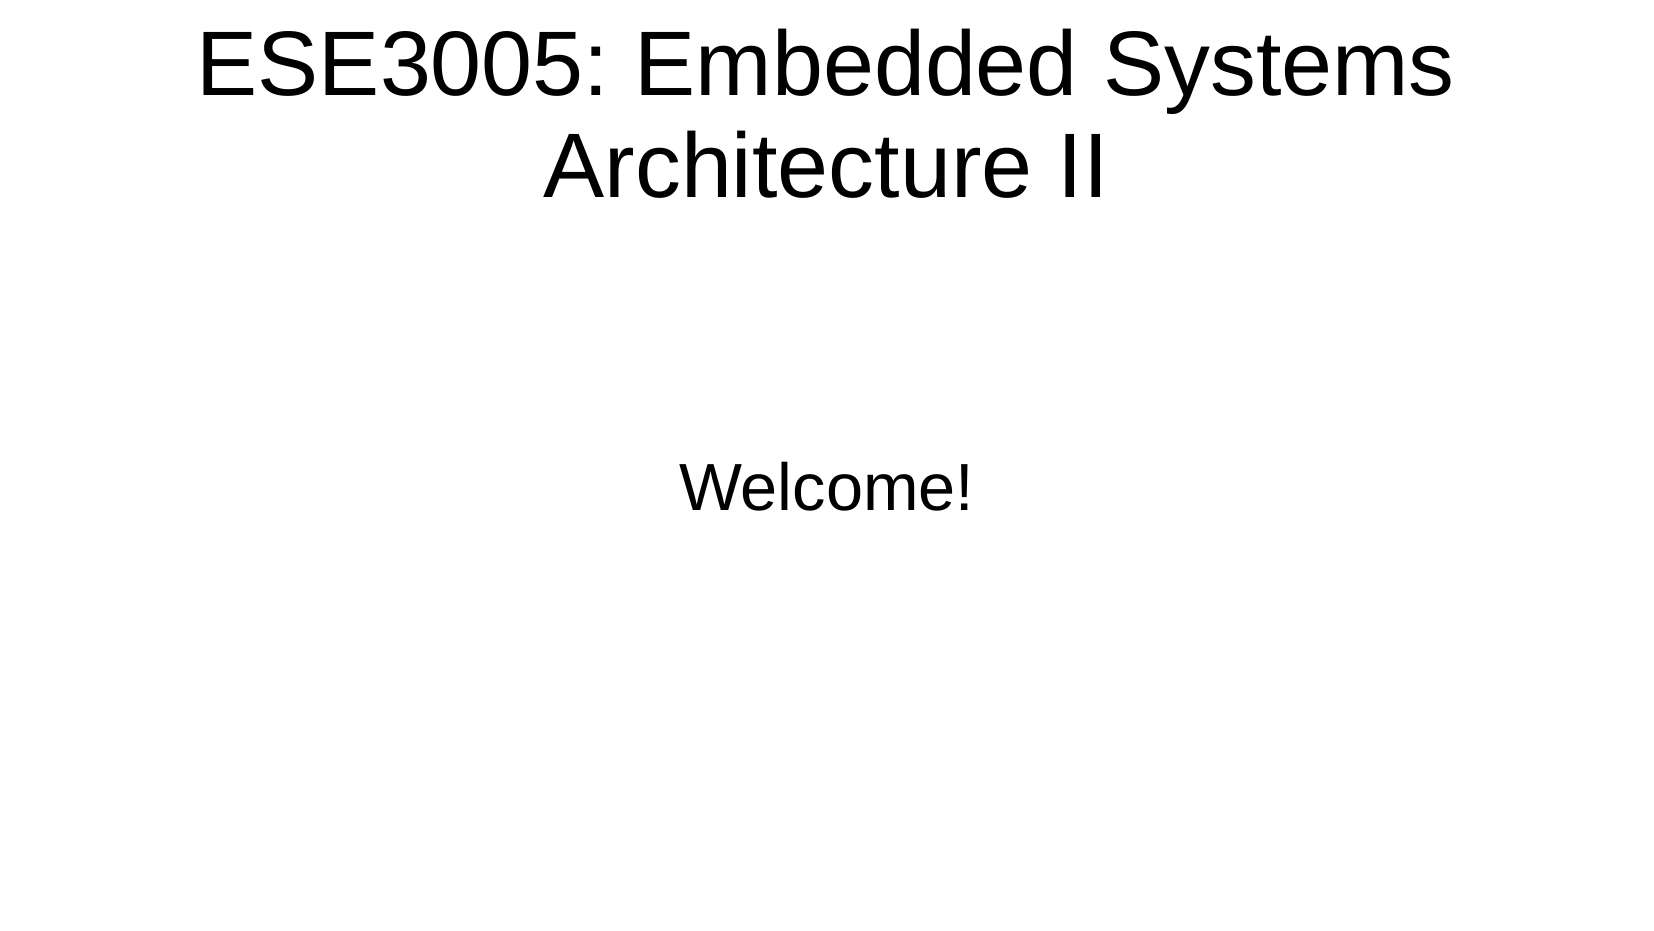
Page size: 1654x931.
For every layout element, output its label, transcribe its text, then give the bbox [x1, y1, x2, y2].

title ESE3005: Embedded Systems Architecture II [82, 12, 1571, 217]
subtitle Welcome! [82, 217, 1571, 758]
